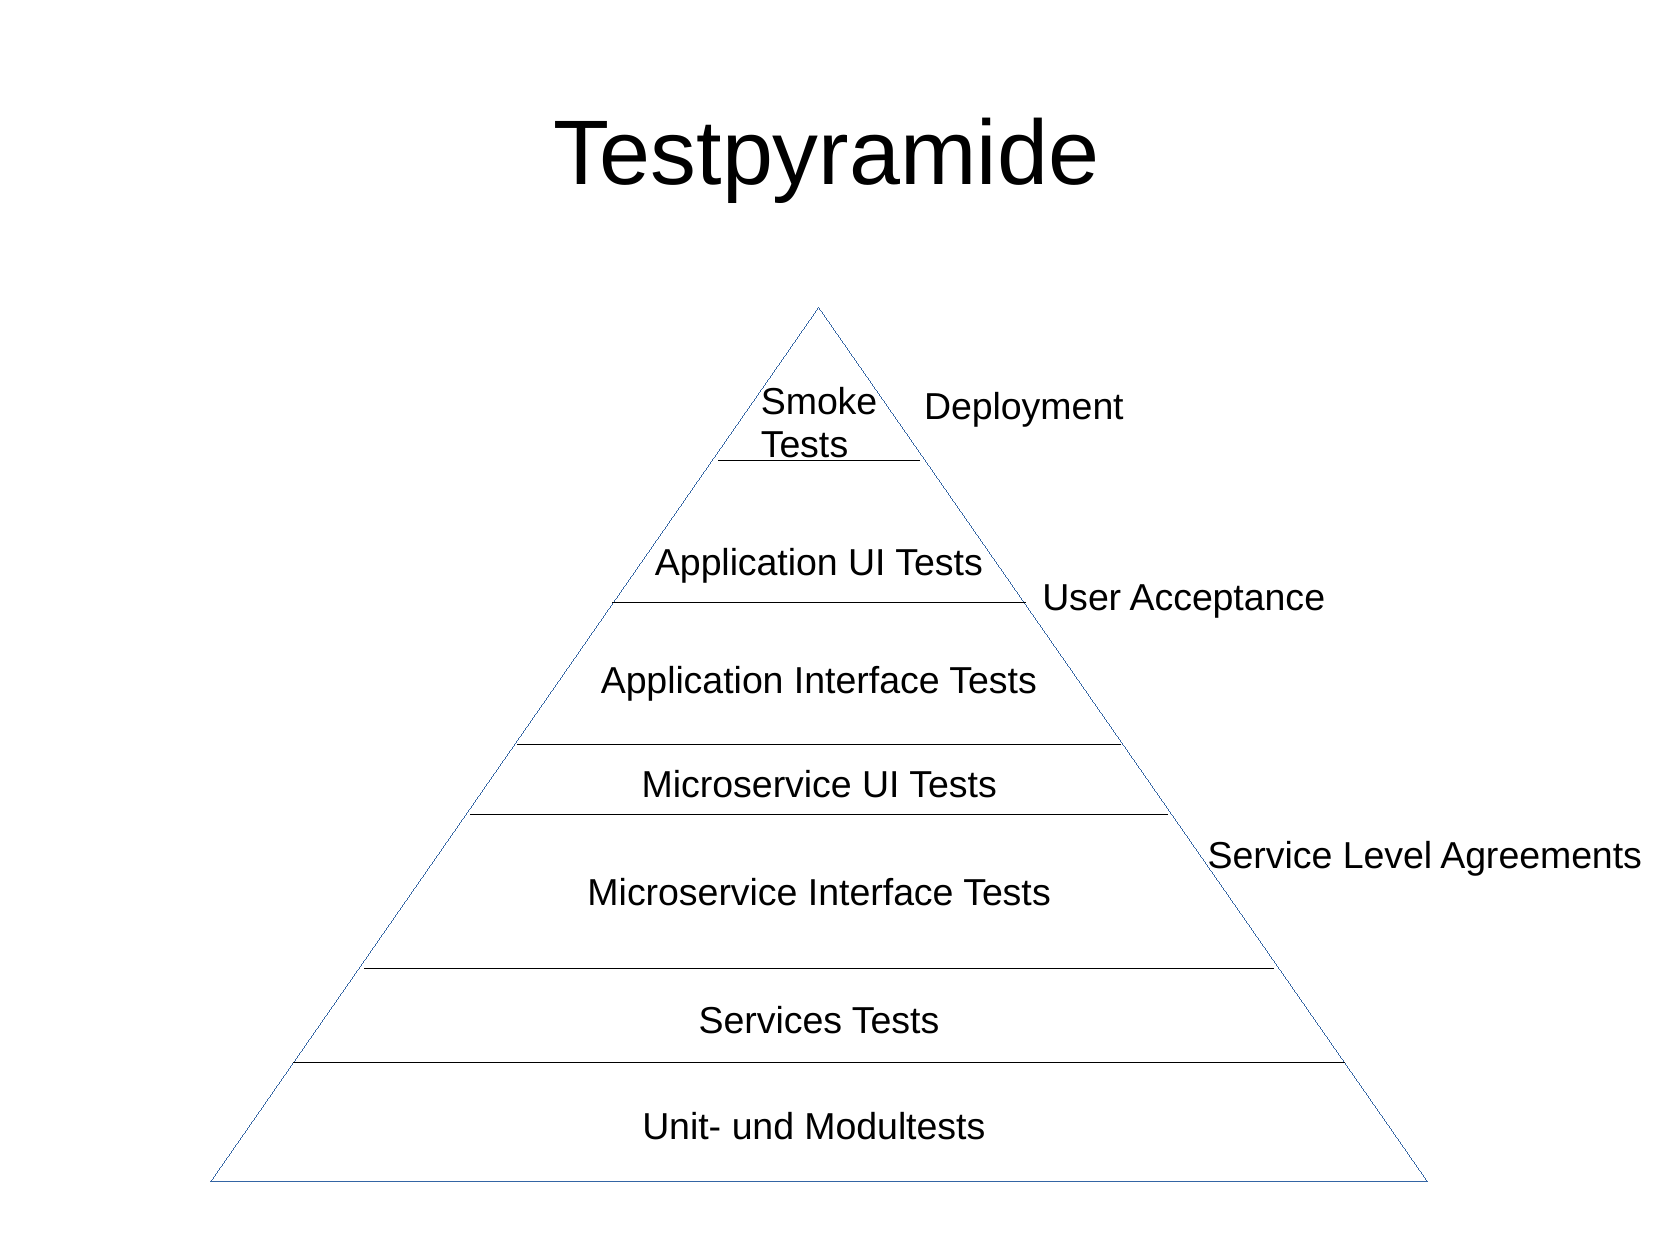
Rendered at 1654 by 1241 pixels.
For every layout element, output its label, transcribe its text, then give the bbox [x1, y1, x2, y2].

text_box Service Level Agreements [1192, 826, 1654, 884]
text_box Services Tests [576, 992, 1062, 1049]
text_box Application UI Tests [640, 533, 999, 591]
text_box Unit- und Modultests [600, 1098, 1038, 1156]
text_box Microservice Interface Tests [572, 864, 1066, 922]
text_box Microservice UI Tests [626, 755, 1012, 813]
text_box Deployment [909, 377, 1139, 435]
text_box Application Interface Tests [586, 651, 1053, 709]
title Testpyramide [82, 49, 1571, 257]
text_box Smoke Tests [746, 373, 893, 473]
text_box User Acceptance [1027, 569, 1340, 626]
